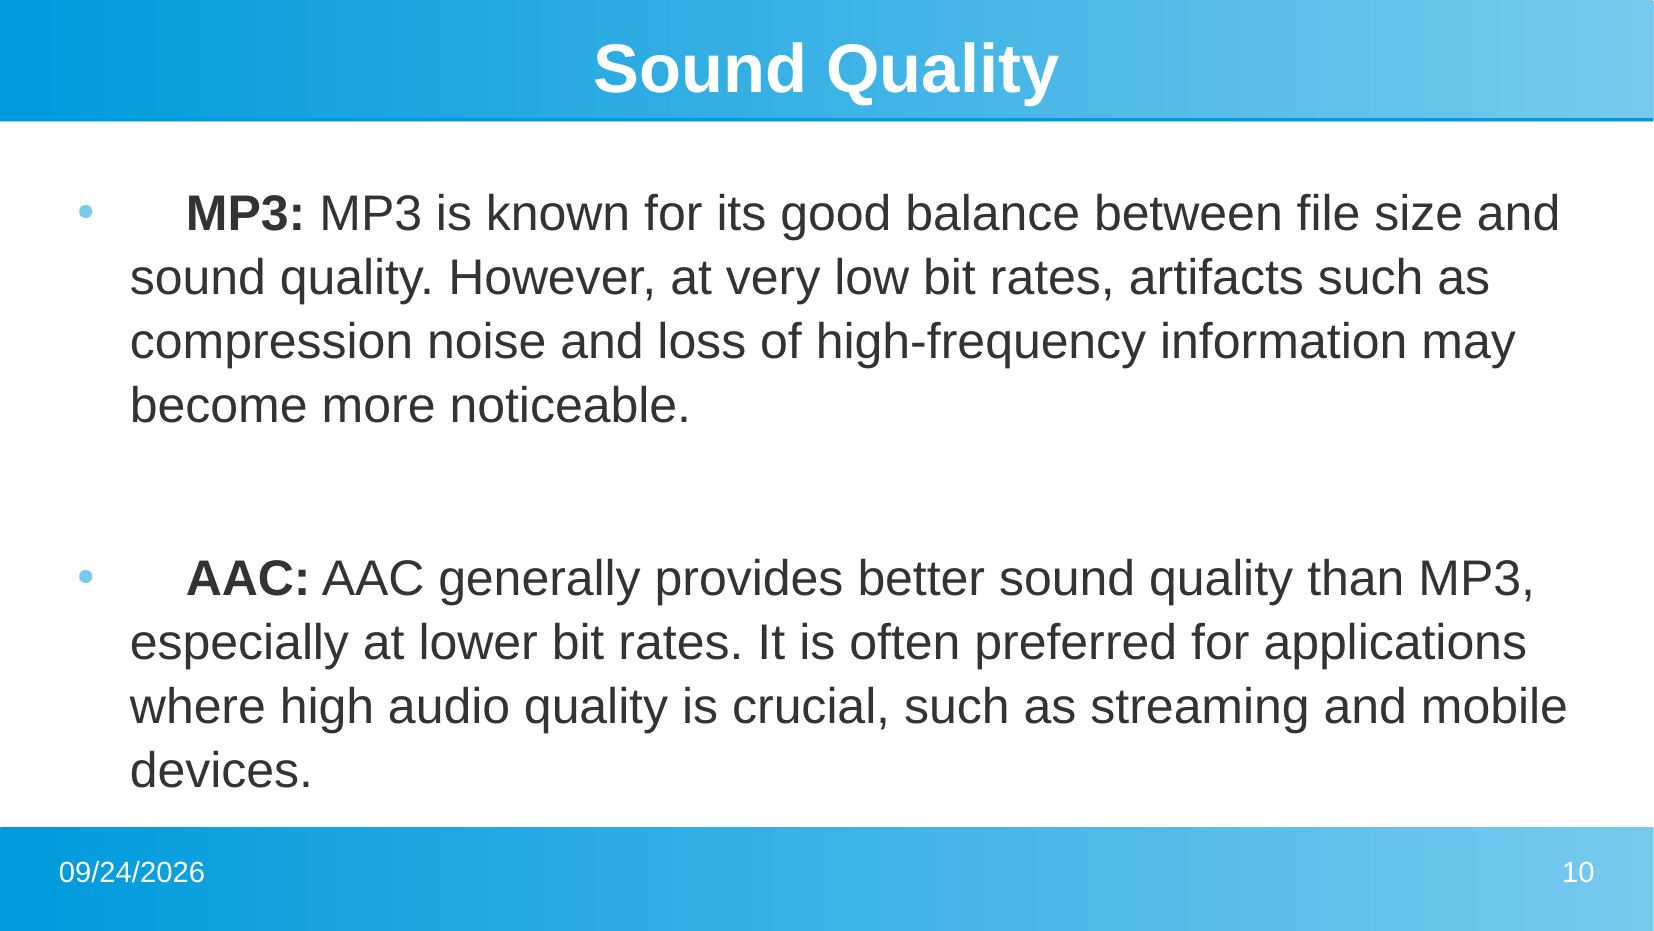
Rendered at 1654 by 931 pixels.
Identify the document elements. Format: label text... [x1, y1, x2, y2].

title Sound Quality [59, 29, 1595, 108]
list MP3: MP3 is known for its good balance between file size and sound quality. However, at very low bit rates, artifacts such as compression noise and loss of high-frequency information may become more noticeable. AAC: AAC generally provides better sound quality than MP3, especially at lower bit rates. It is often preferred for applications where high audio quality is crucial, such as streaming and mobile devices. [59, 177, 1595, 768]
